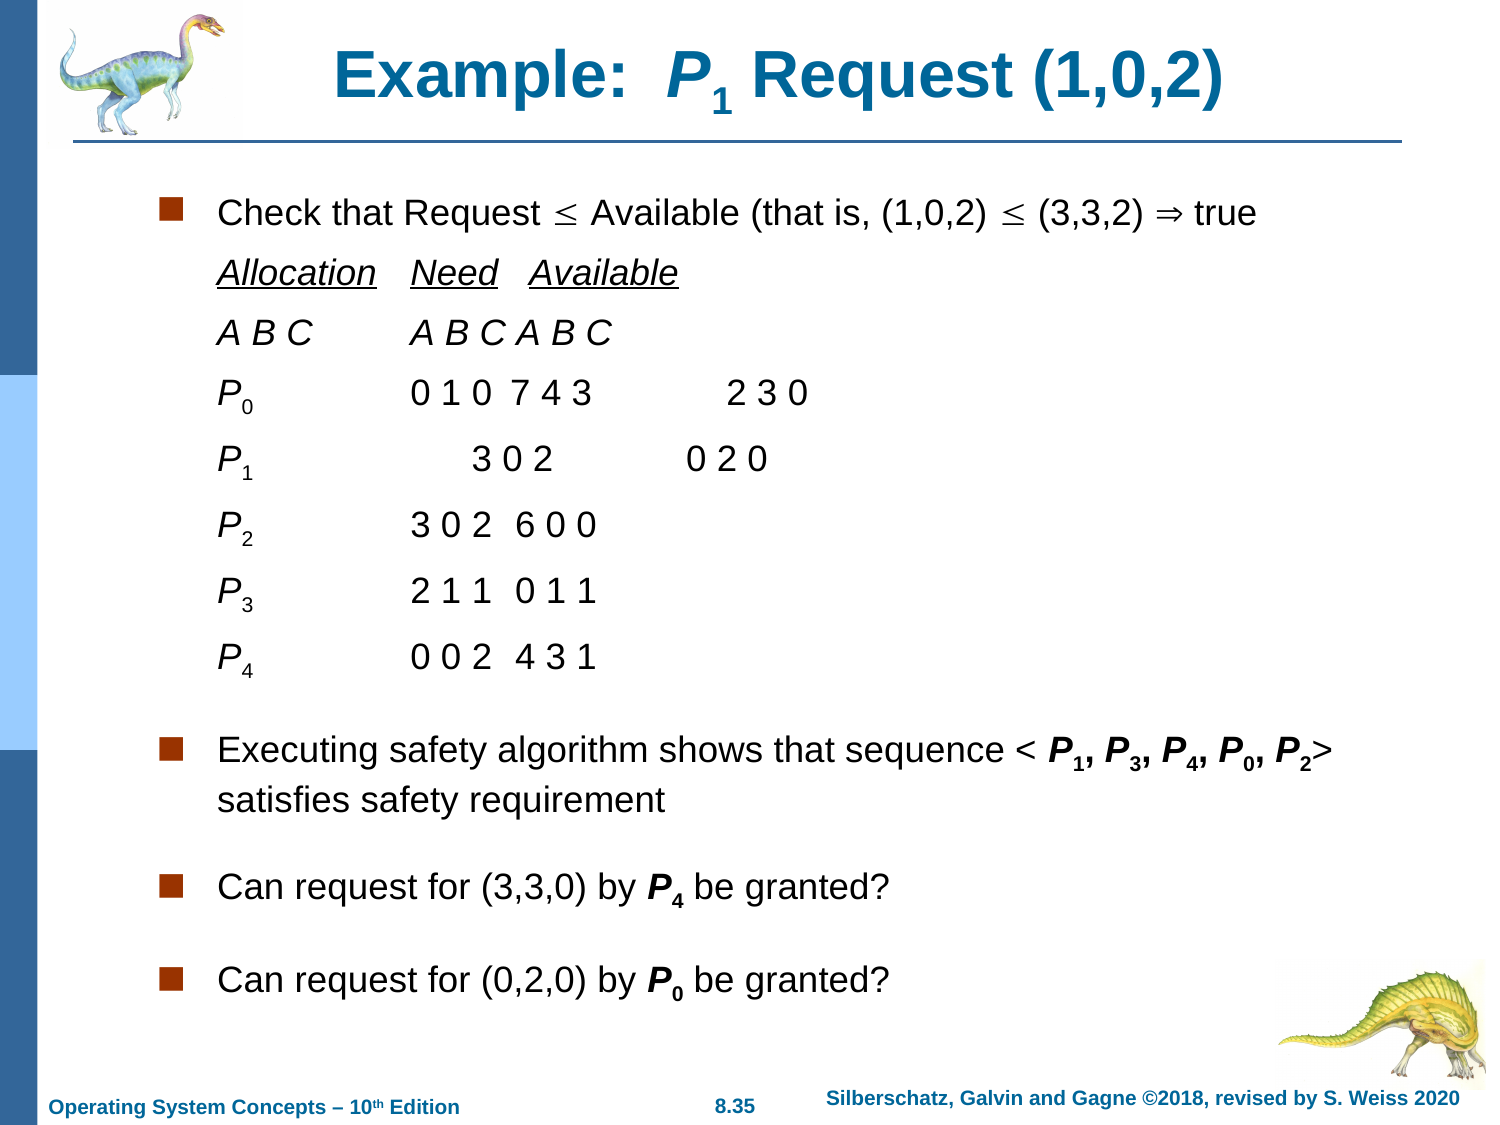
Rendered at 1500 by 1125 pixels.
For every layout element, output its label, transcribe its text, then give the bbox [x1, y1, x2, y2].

picture [1275, 959, 1486, 1095]
list Check that Request  Available (that is, (1,0,2)  (3,3,2)  true Allocation Need Available A B C A B C A B C P0 0 1 0 7 4 3 2 3 0 P1 3 0 2 0 2 0 P2 3 0 2 6 0 0 P3 2 1 1 0 1 1 P4 0 0 2 4 3 1 Executing safety algorithm shows that sequence < P1, P3, P4, P0, P2> satisfies safety requirement Can request for (3,3,0) by P4 be granted? Can request for (0,2,0) by P0 be granted? [147, 180, 1422, 1019]
picture [46, 0, 243, 149]
title Example: P1 Request (1,0,2) [134, 35, 1425, 130]
